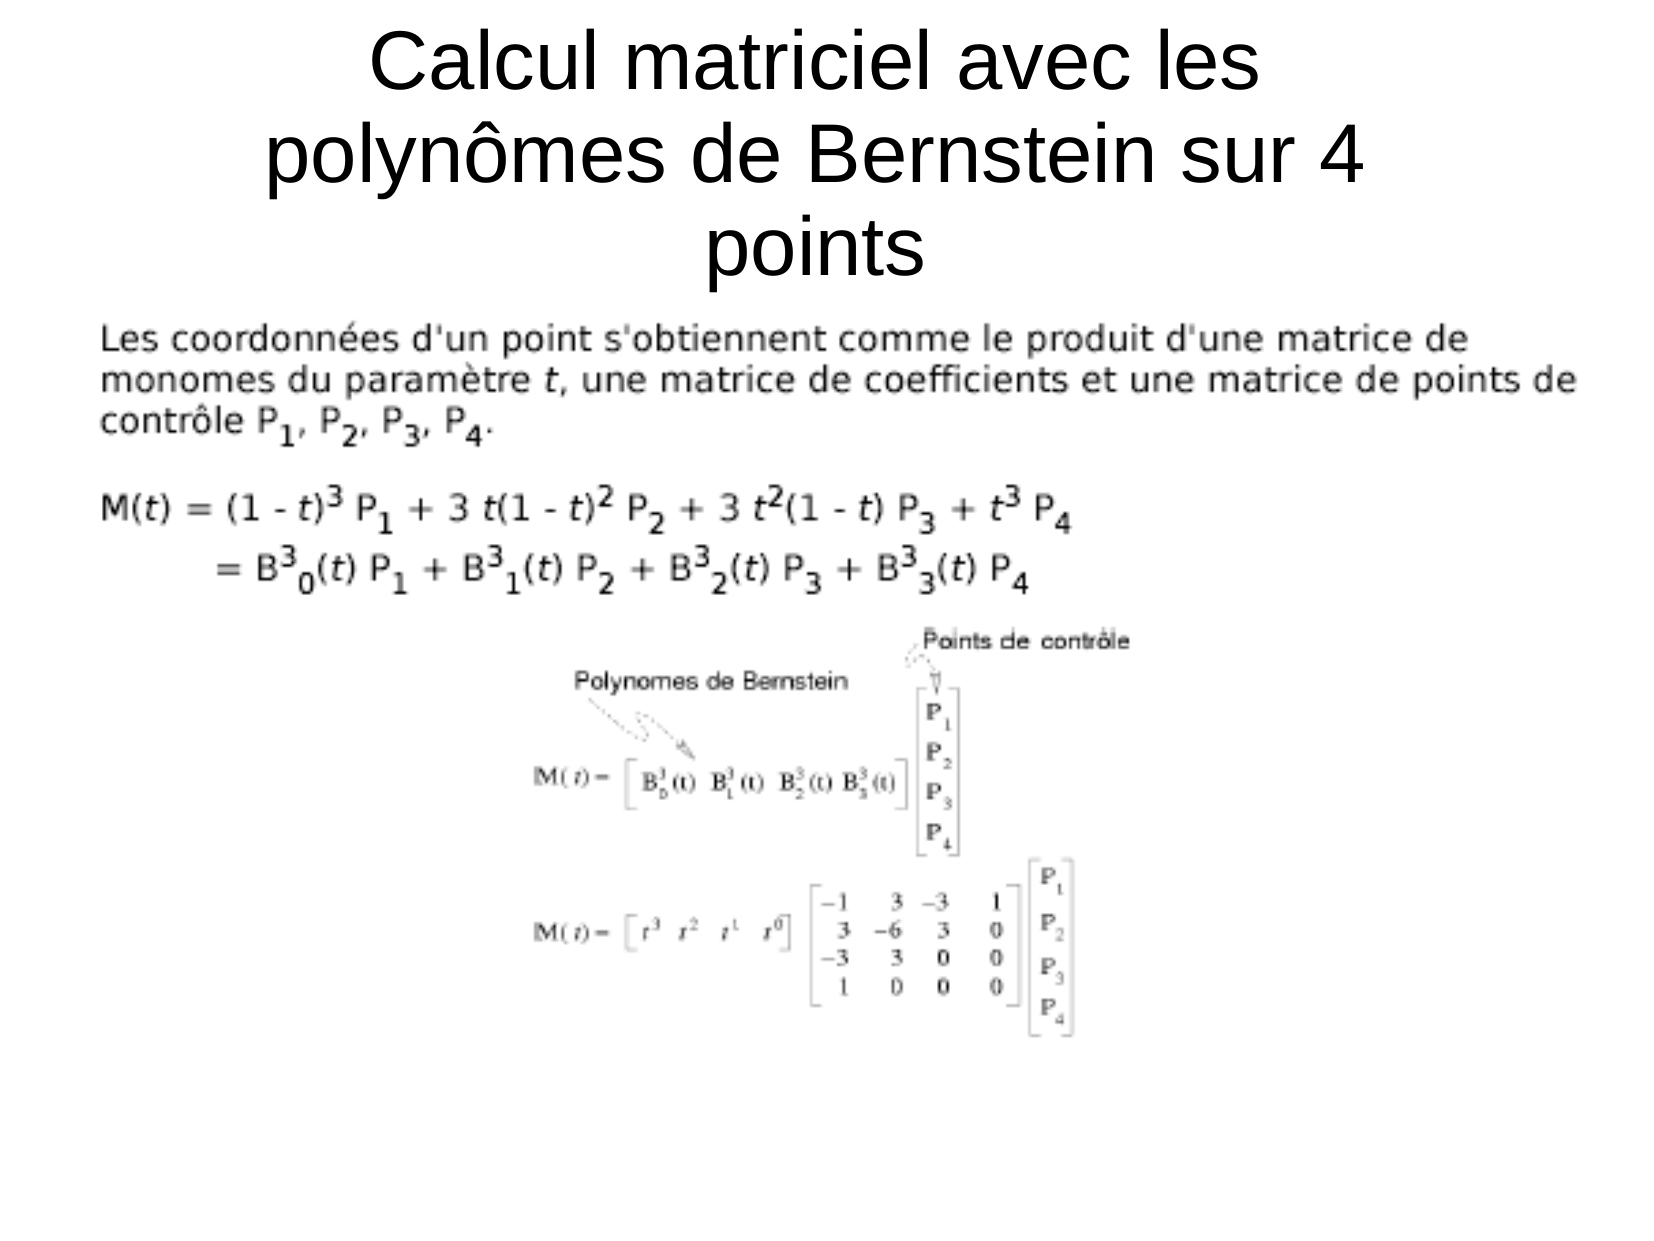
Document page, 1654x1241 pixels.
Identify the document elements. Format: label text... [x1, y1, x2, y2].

picture [0, 298, 1654, 1068]
title Calcul matriciel avec les polynômes de Bernstein sur 4 points [168, 13, 1463, 293]
